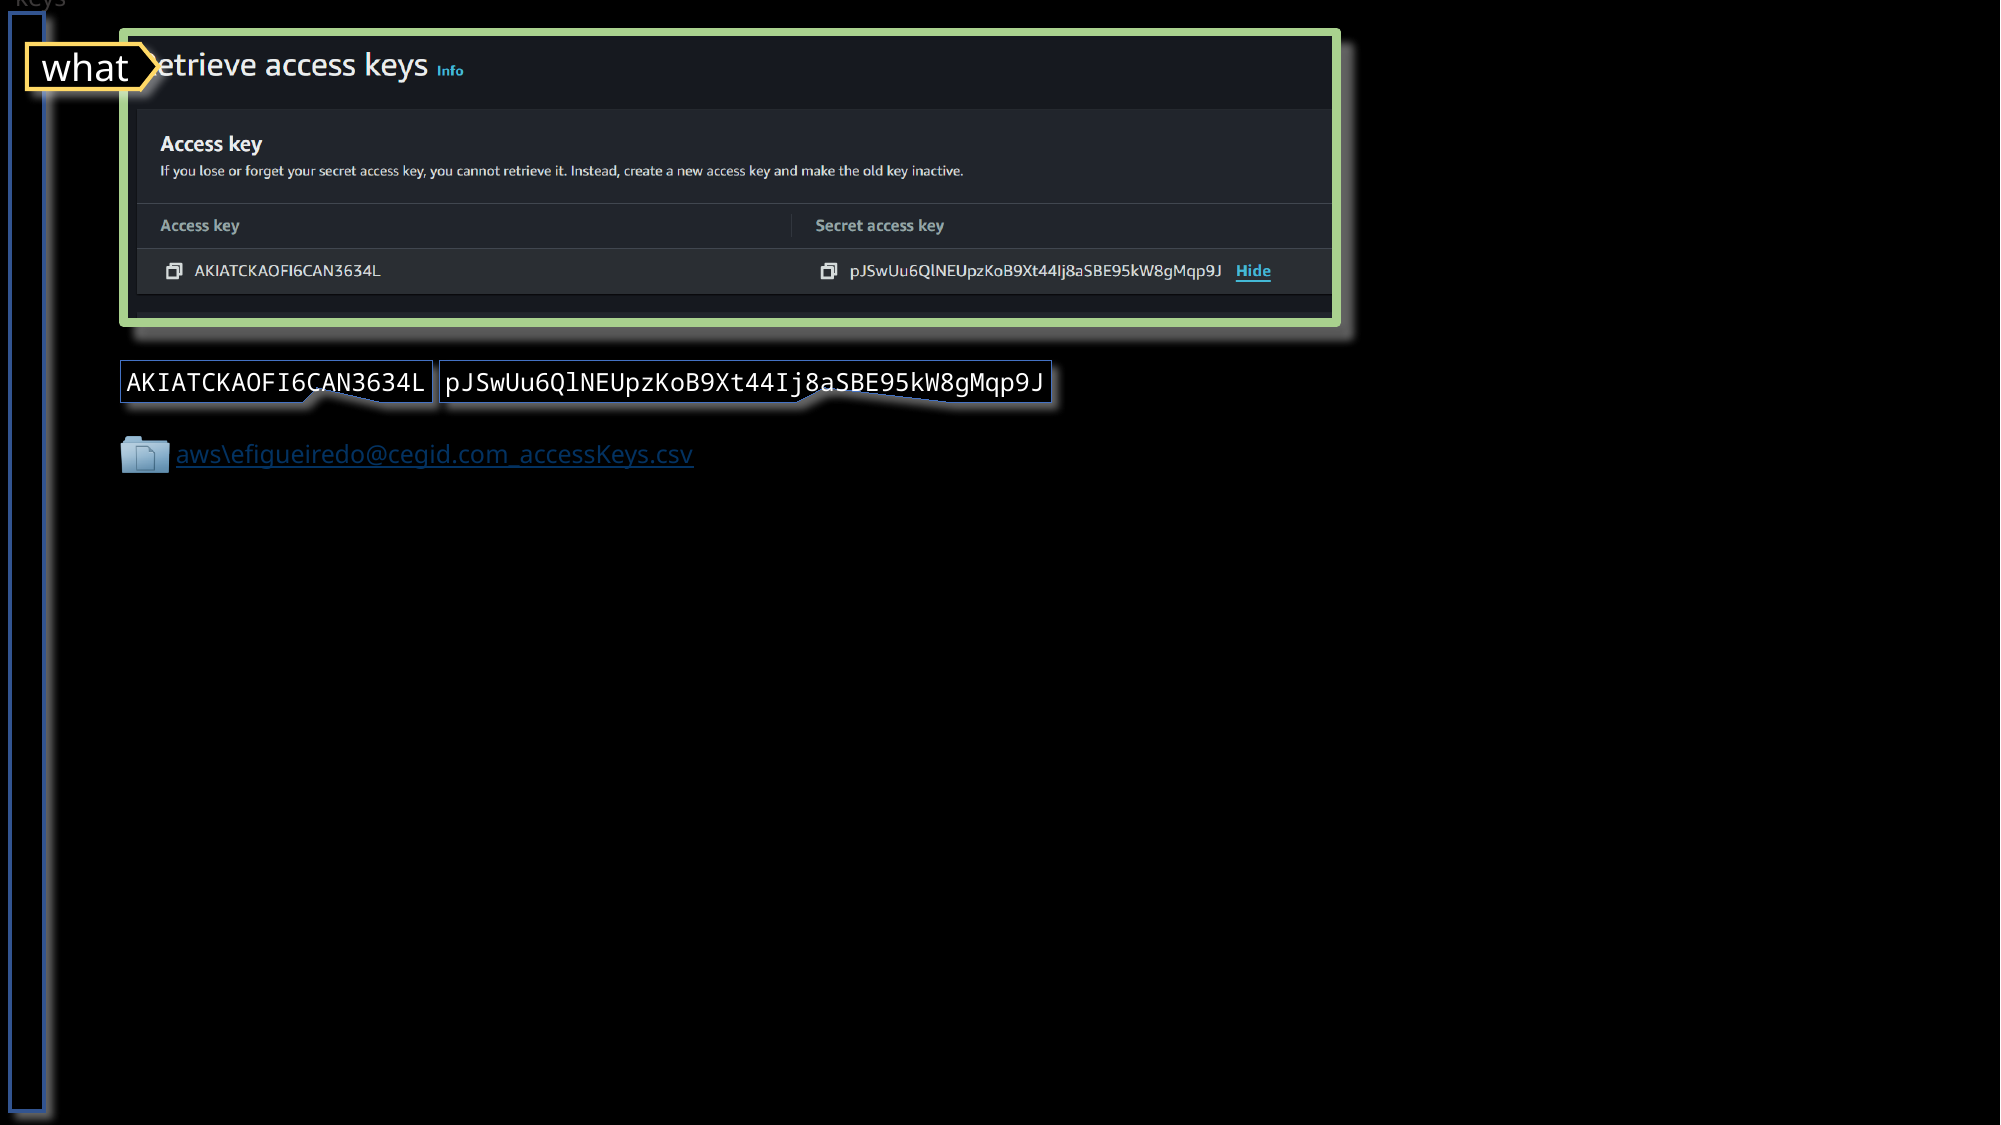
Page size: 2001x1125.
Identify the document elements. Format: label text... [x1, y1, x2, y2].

text_box AKIATCKAOFI6CAN3634L [120, 360, 433, 403]
picture [120, 429, 170, 479]
text_box [9, 12, 44, 1111]
text_box aws\efigueiredo@cegid.com_accessKeys.csv [175, 467, 694, 473]
text_box aws\efigueiredo@cegid.com_accessKeys.csv [175, 438, 694, 466]
text_box pJSwUu6QlNEUpzKoB9Xt44Ij8aSBE95kW8gMqp9J [439, 360, 1052, 403]
title 4. keys [0, 0, 98, 1125]
picture [127, 36, 1333, 319]
text_box what [26, 43, 159, 90]
